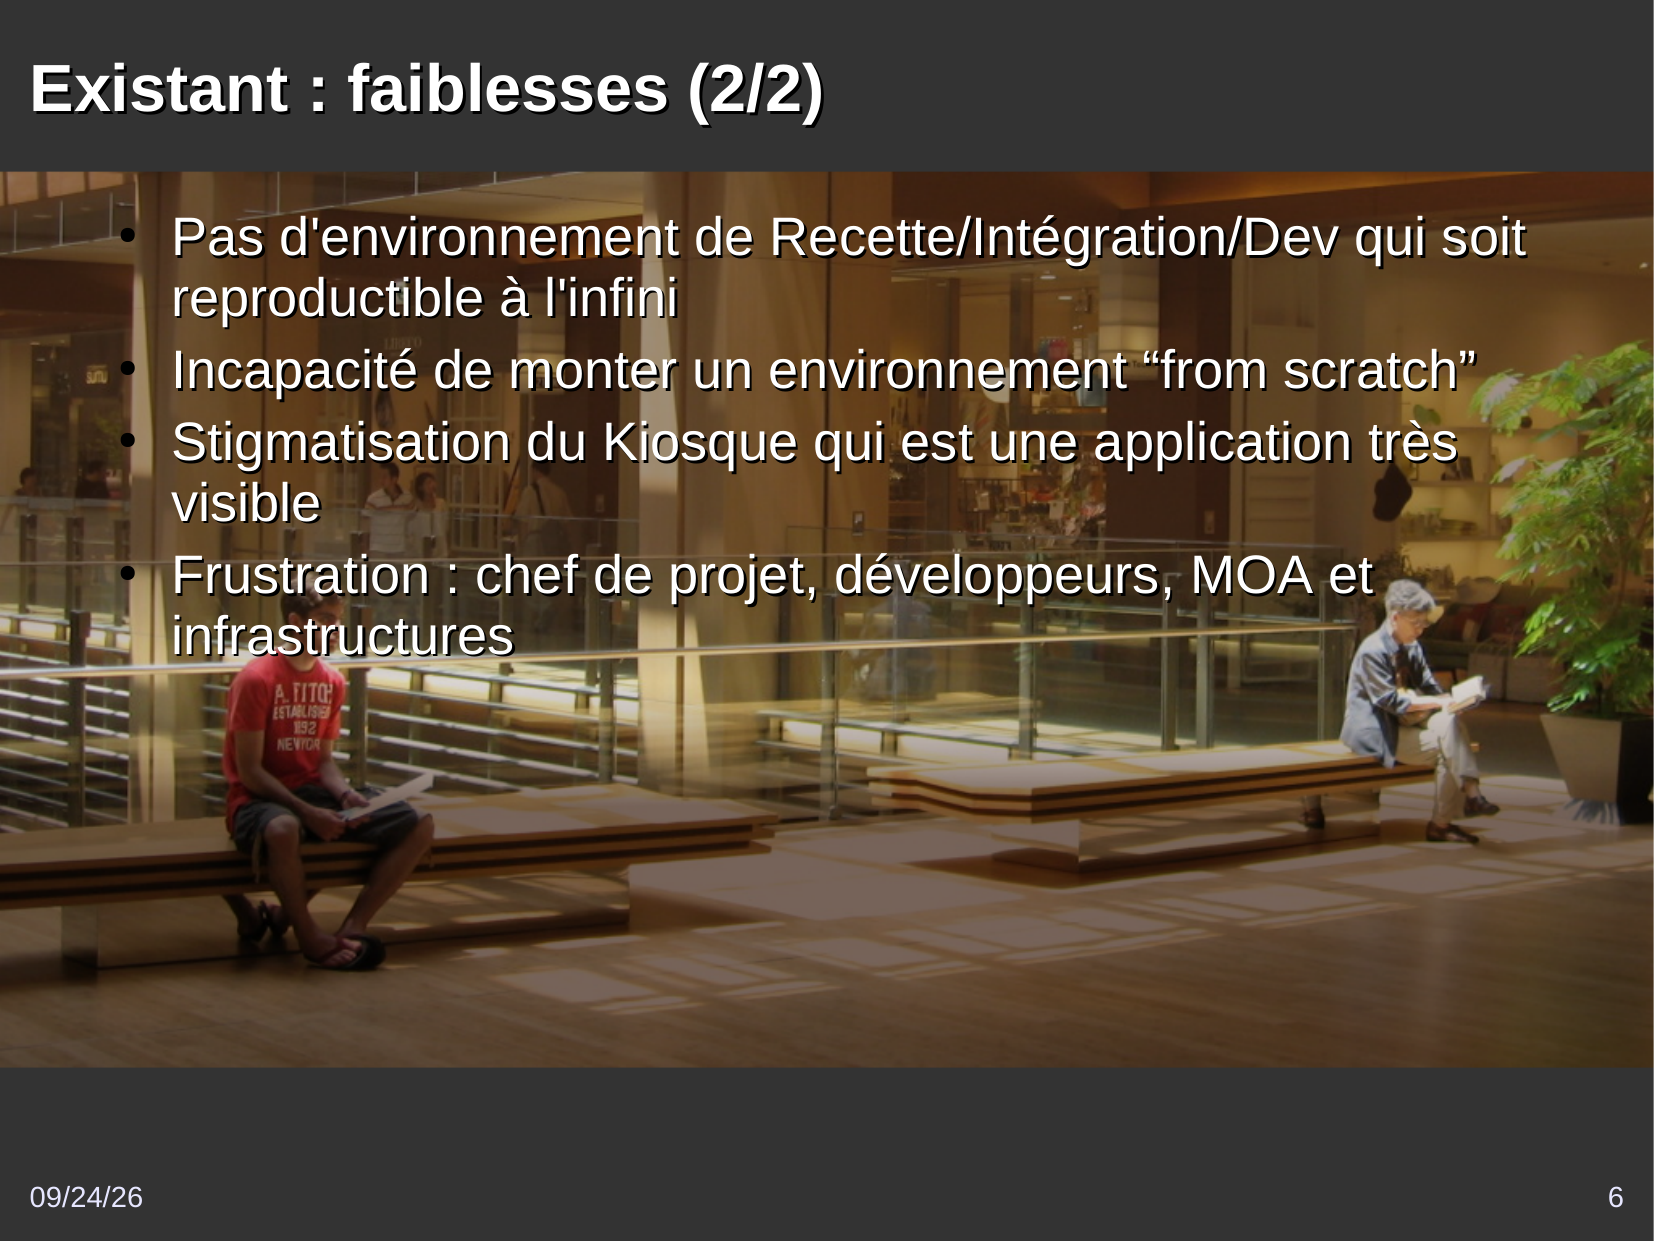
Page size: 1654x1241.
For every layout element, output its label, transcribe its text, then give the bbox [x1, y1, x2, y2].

title Existant : faiblesses (2/2) [29, 29, 1625, 148]
list Pas d'environnement de Recette/Intégration/Dev qui soit reproductible à l'infini Incapacité de monter un environnement “from scratch” Stigmatisation du Kiosque qui est une application très visible Frustration : chef de projet, développeurs, MOA et infrastructures [29, 206, 1625, 1034]
picture [0, 0, 1654, 1241]
